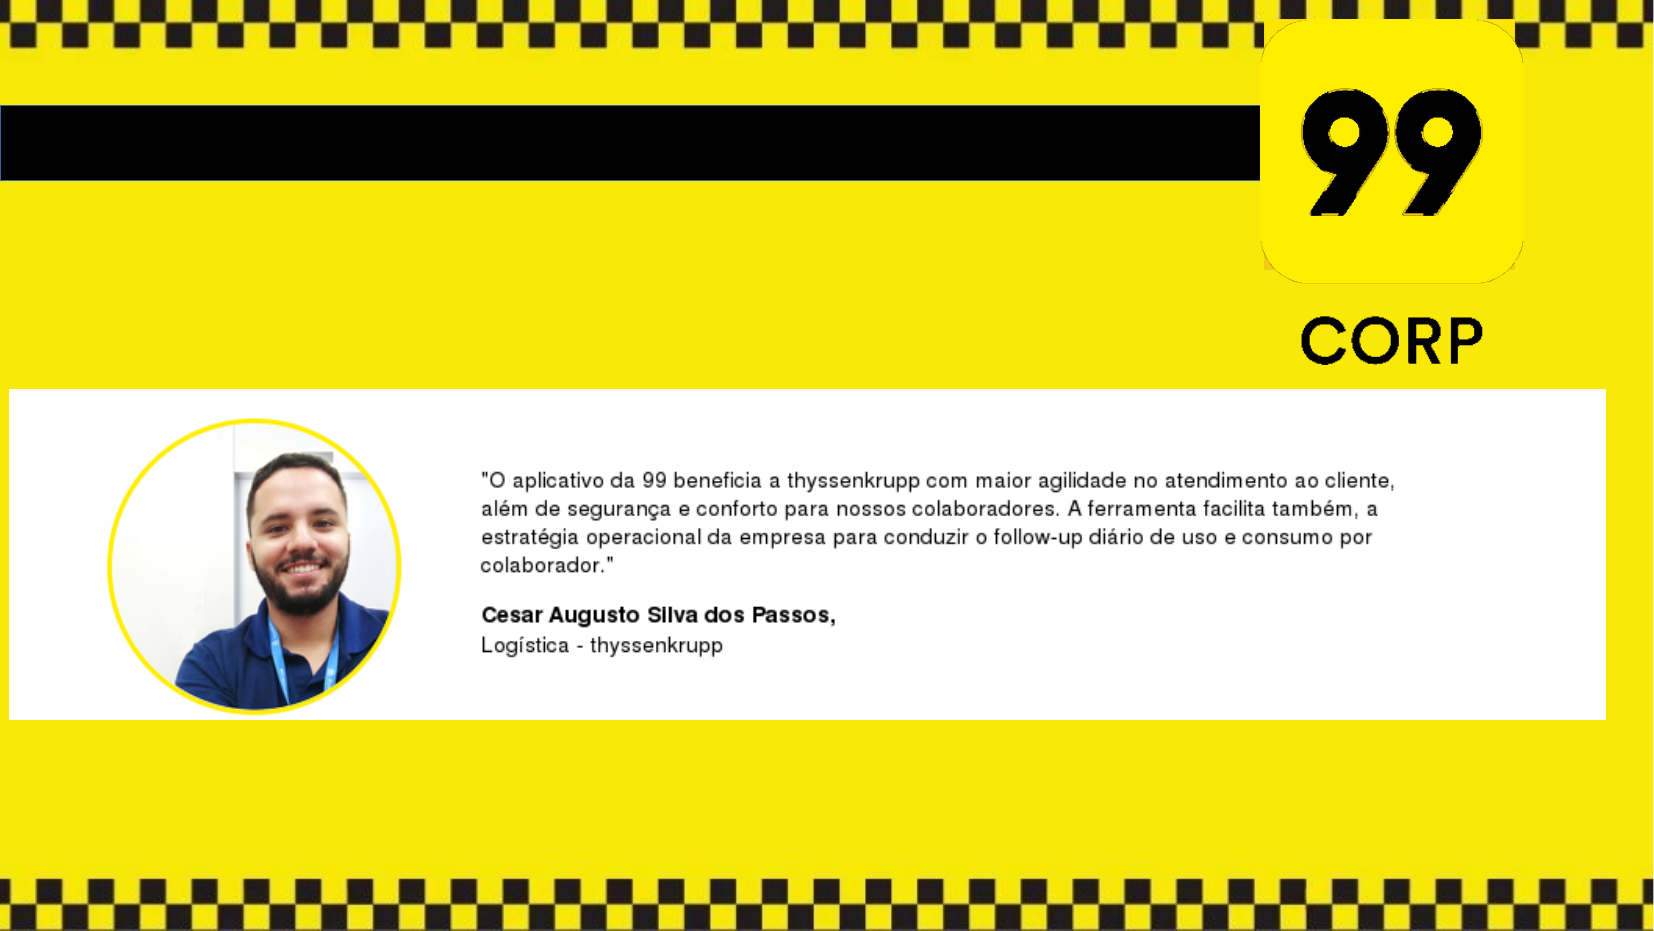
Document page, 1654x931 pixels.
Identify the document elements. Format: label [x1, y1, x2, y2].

picture [0, 0, 1654, 931]
text_box [0, 105, 1260, 181]
